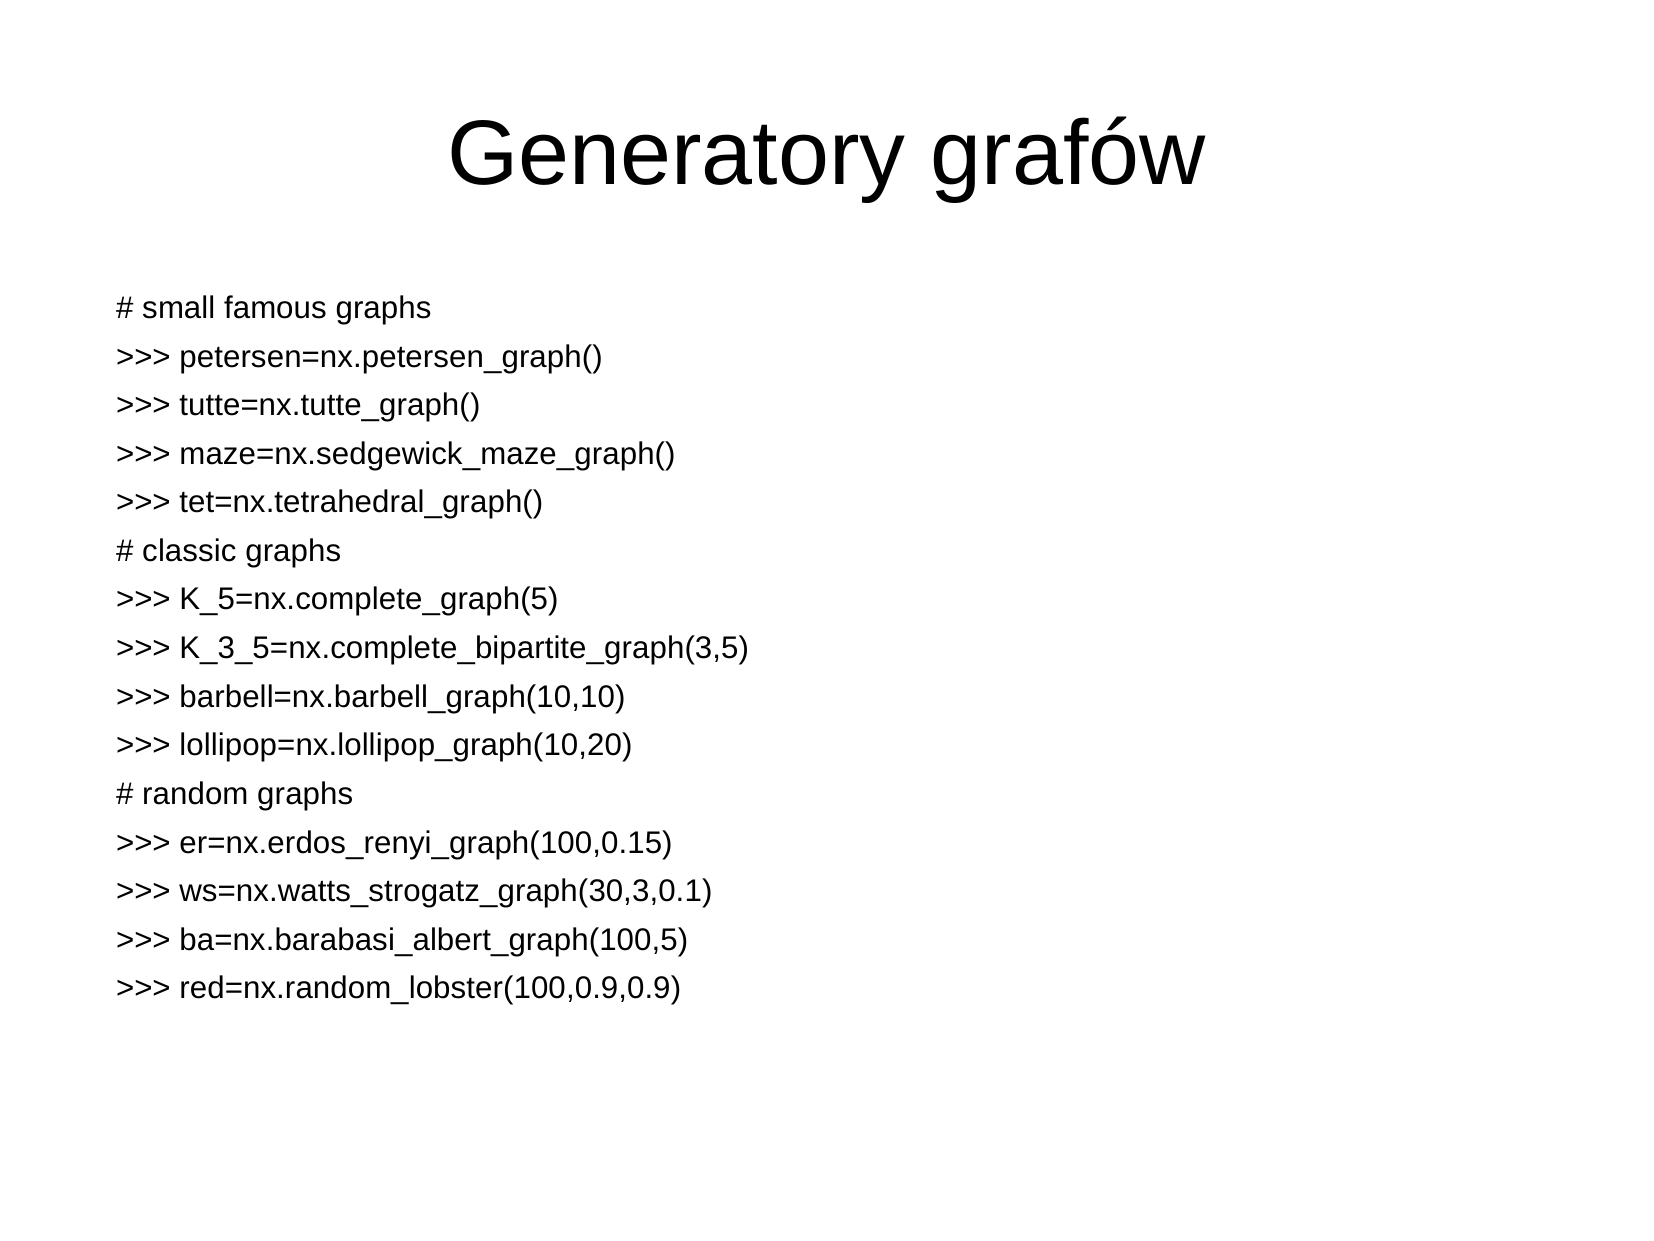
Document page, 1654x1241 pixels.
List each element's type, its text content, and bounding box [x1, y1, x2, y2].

list # small famous graphs >>> petersen=nx.petersen_graph() >>> tutte=nx.tutte_graph() >>> maze=nx.sedgewick_maze_graph() >>> tet=nx.tetrahedral_graph() # classic graphs >>> K_5=nx.complete_graph(5) >>> K_3_5=nx.complete_bipartite_graph(3,5) >>> barbell=nx.barbell_graph(10,10) >>> lollipop=nx.lollipop_graph(10,20) # random graphs >>> er=nx.erdos_renyi_graph(100,0.15) >>> ws=nx.watts_strogatz_graph(30,3,0.1) >>> ba=nx.barabasi_albert_graph(100,5) >>> red=nx.random_lobster(100,0.9,0.9) [82, 290, 1571, 1010]
title Generatory grafów [82, 49, 1571, 257]
